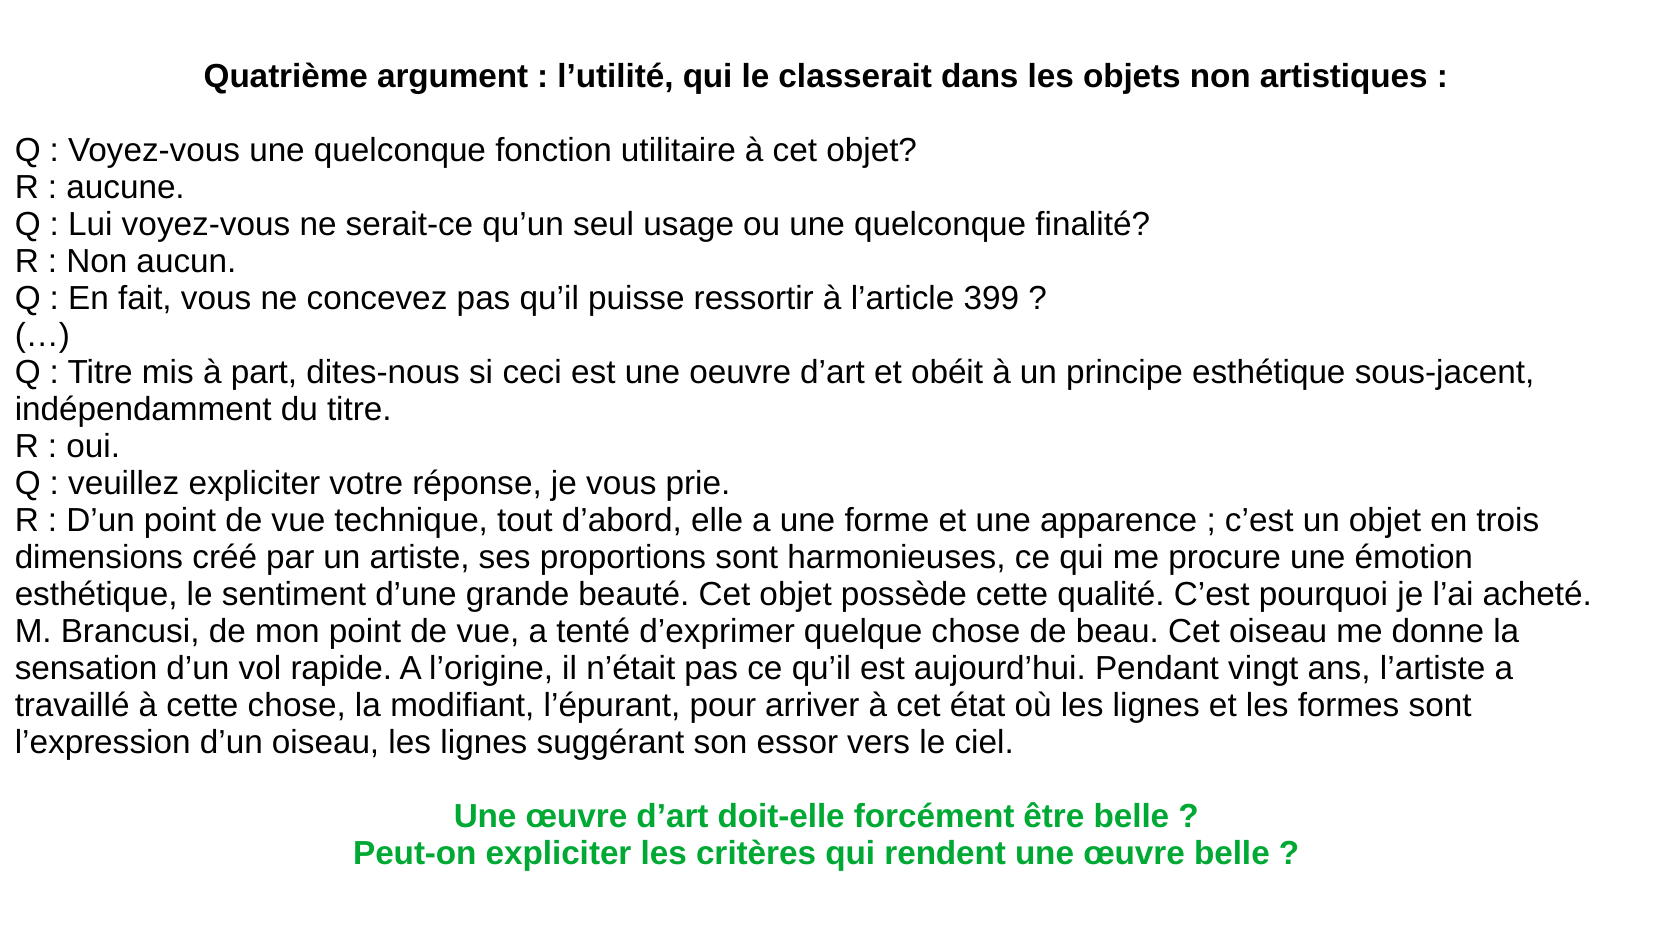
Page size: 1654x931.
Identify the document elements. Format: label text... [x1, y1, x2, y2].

text_box Quatrième argument : l’utilité, qui le classerait dans les objets non artistiques : Q : Voyez-vous une quelconque fonction utilitaire à cet objet? R : aucune. Q : Lui voyez-vous ne serait-ce qu’un seul usage ou une quelconque finalité? R : Non aucun. Q : En fait, vous ne concevez pas qu’il puisse ressortir à l’article 399 ? (…) Q : Titre mis à part, dites-nous si ceci est une oeuvre d’art et obéit à un principe esthétique sous-jacent, indépendamment du titre. R : oui. Q : veuillez expliciter votre réponse, je vous prie. R : D’un point de vue technique, tout d’abord, elle a une forme et une apparence ; c’est un objet en trois dimensions créé par un artiste, ses proportions sont harmonieuses, ce qui me procure une émotion esthétique, le sentiment d’une grande beauté. Cet objet possède cette qualité. C’est pourquoi je l’ai acheté. M. Brancusi, de mon point de vue, a tenté d’exprimer quelque chose de beau. Cet oiseau me donne la sensation d’un vol rapide. A l’origine, il n’était pas ce qu’il est aujourd’hui. Pendant vingt ans, l’artiste a travaillé à cette chose, la modifiant, l’épurant, pour arriver à cet état où les lignes et les formes sont l’expression d’un oiseau, les lignes suggérant son essor vers le ciel. Une œuvre d’art doit-elle forcément être belle ? Peut-on expliciter les critères qui rendent une œuvre belle ? [0, 0, 1654, 930]
